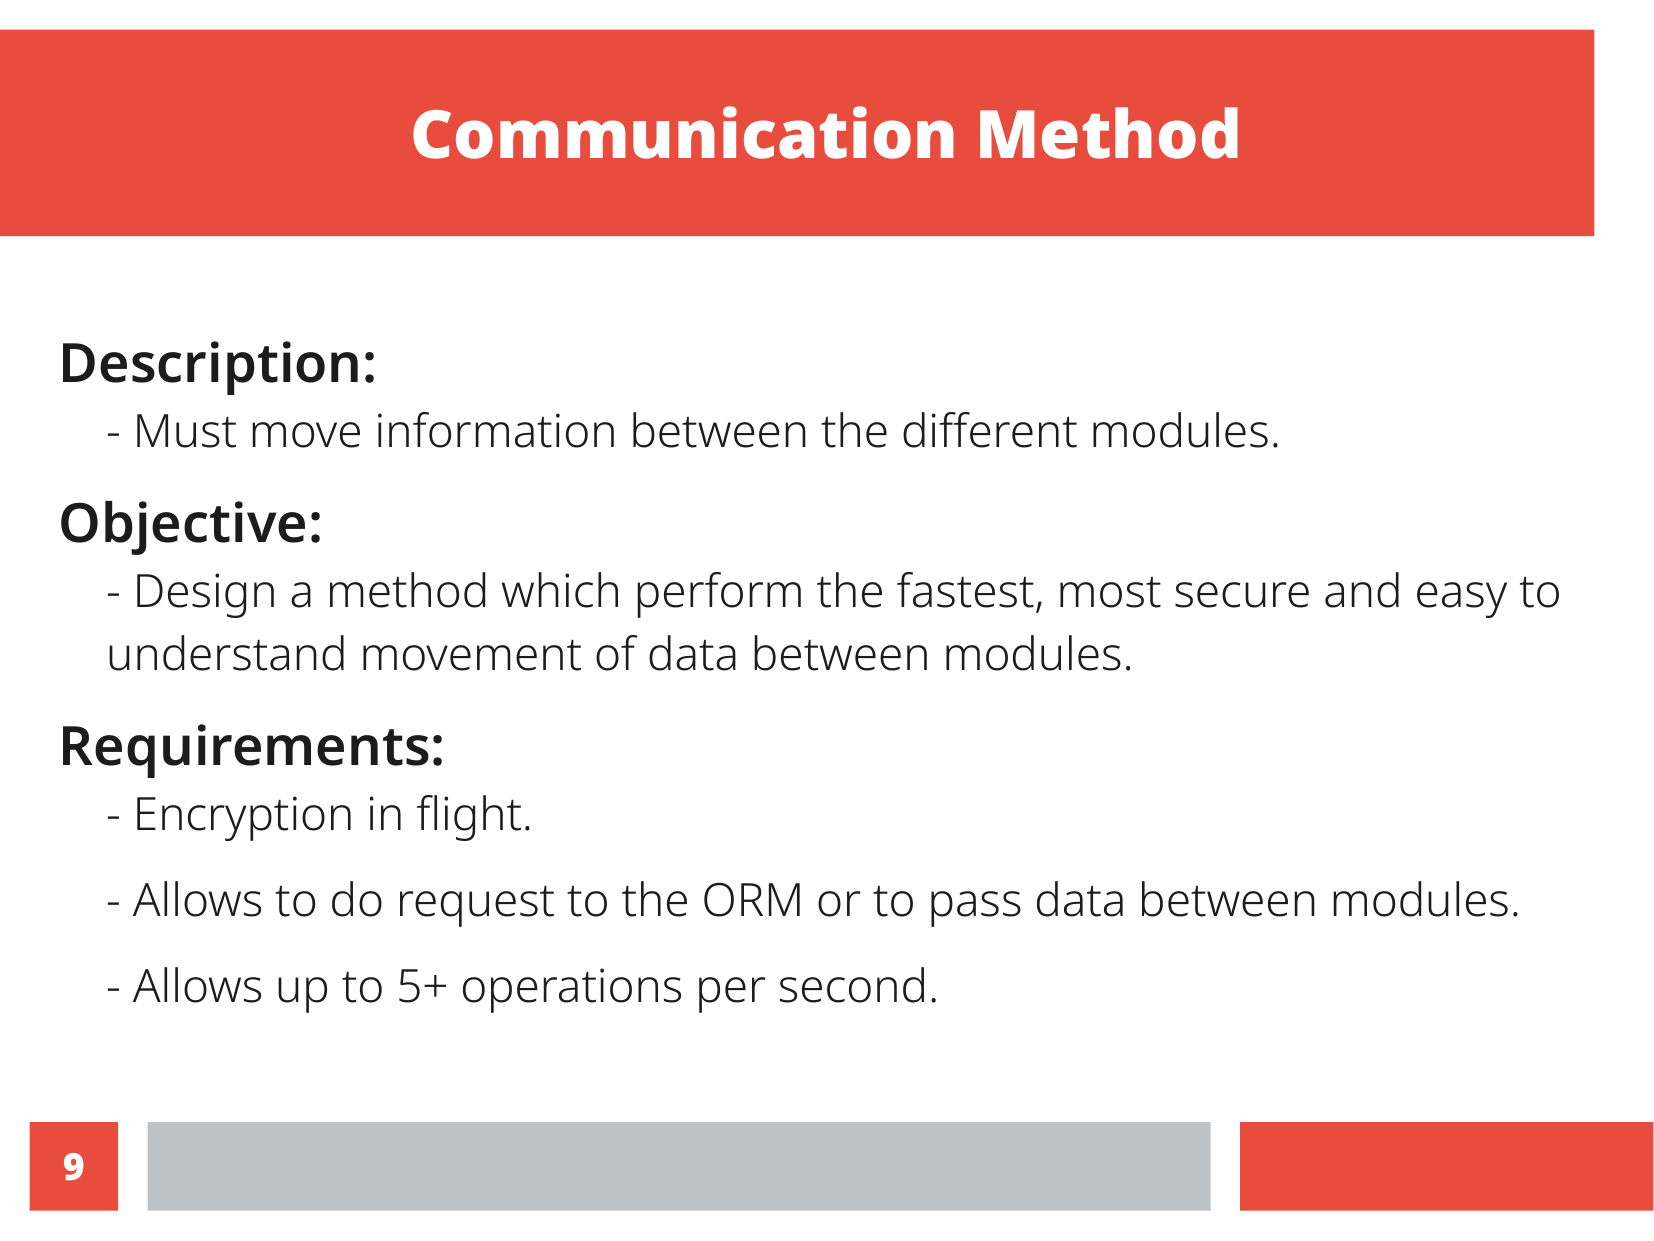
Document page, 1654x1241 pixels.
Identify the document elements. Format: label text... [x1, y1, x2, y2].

title Communication Method [59, 59, 1595, 207]
list Description: - Must move information between the different modules. Objective: - Design a method which perform the fastest, most secure and easy to understand movement of data between modules. Requirements: - Encryption in flight. - Allows to do request to the ORM or to pass data between modules. - Allows up to 5+ operations per second. [59, 324, 1565, 1093]
